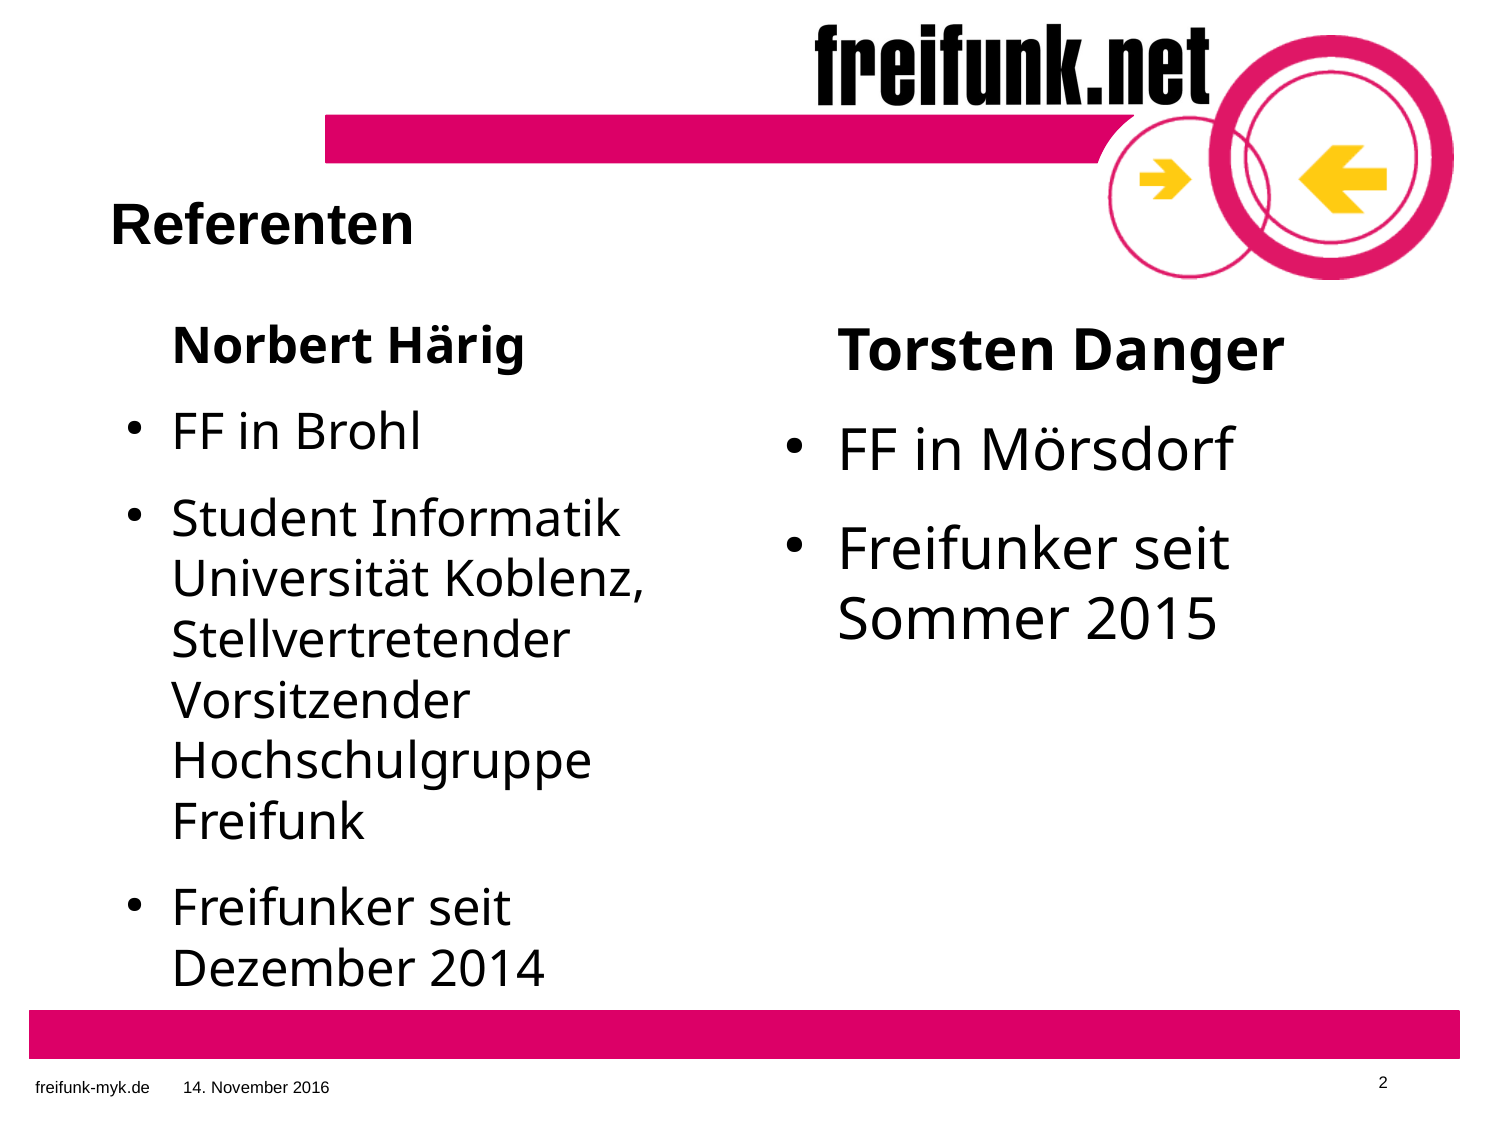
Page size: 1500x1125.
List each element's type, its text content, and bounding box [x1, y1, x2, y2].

list Torsten Danger FF in Mörsdorf Freifunker seit Sommer 2015 [766, 312, 1392, 1000]
list Norbert Härig FF in Brohl Student Informatik Universität Koblenz, Stellvertretender Vorsitzender Hochschulgruppe Freifunk Freifunker seit Dezember 2014 [110, 312, 736, 1000]
title Referenten [110, 160, 1093, 282]
picture [816, 24, 1454, 280]
